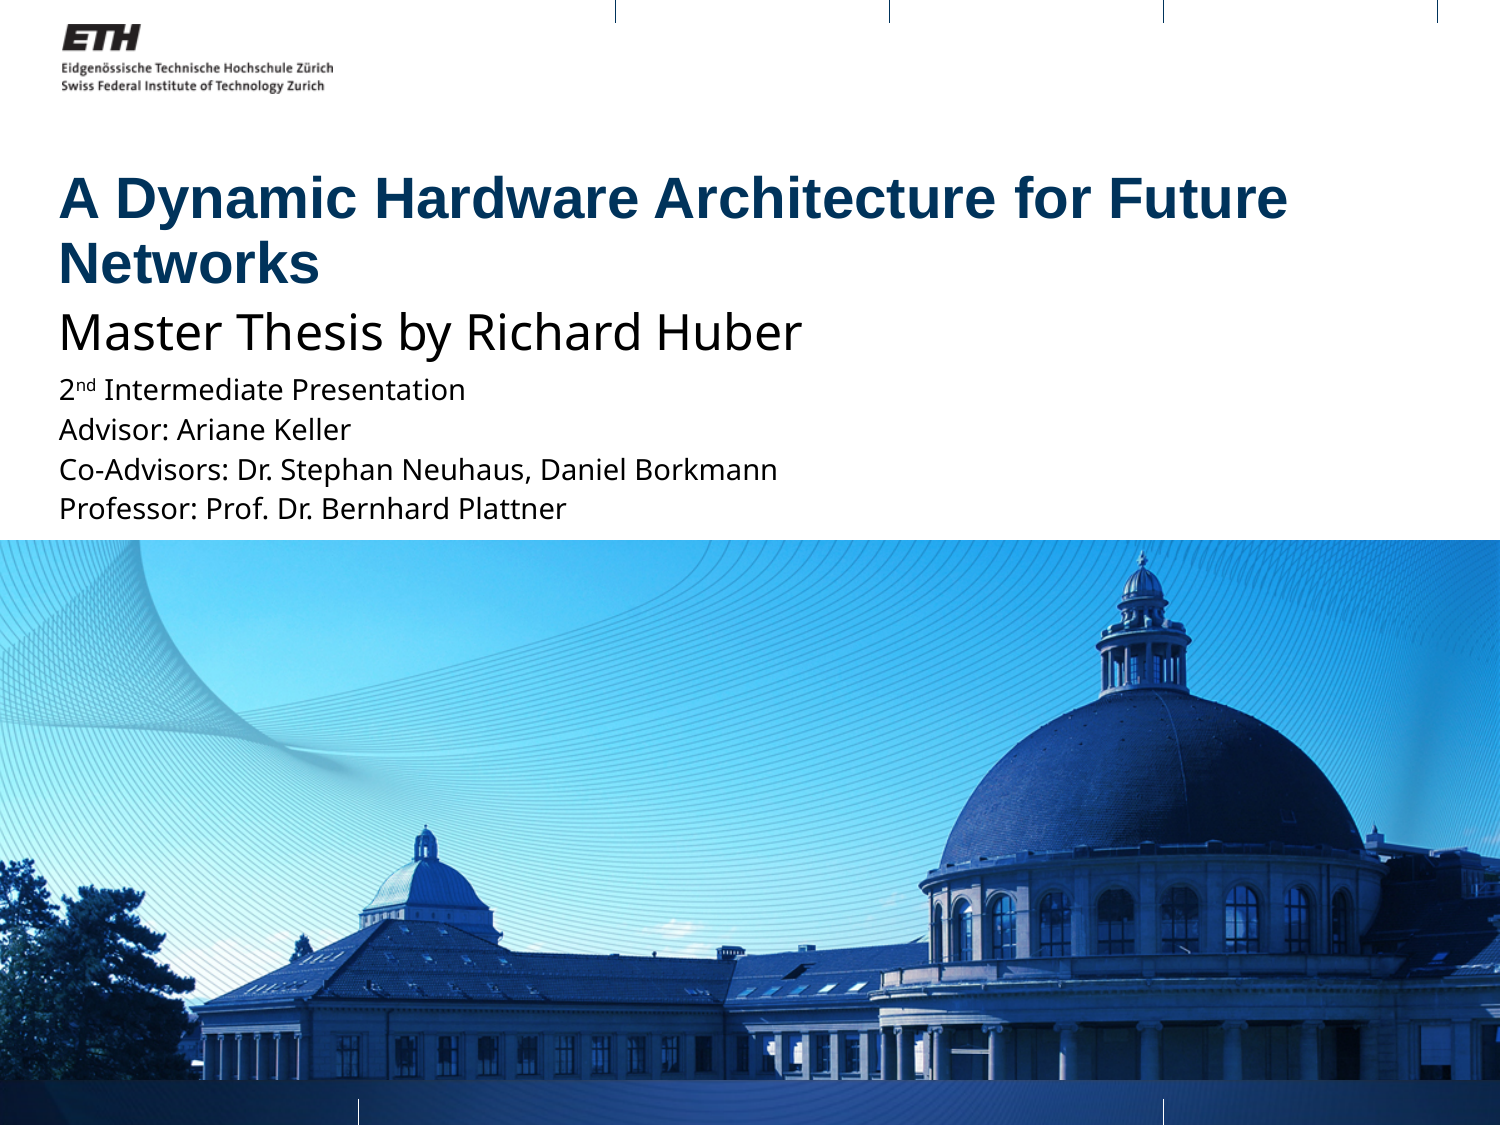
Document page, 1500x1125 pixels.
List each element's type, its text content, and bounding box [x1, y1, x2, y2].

title A Dynamic Hardware Architecture for Future Networks [59, 165, 1435, 295]
picture [62, 24, 333, 94]
subtitle Master Thesis by Richard Huber [59, 295, 1435, 367]
picture [0, 540, 1500, 1125]
text_box 2nd Intermediate Presentation Advisor: Ariane Keller Co-Advisors: Dr. Stephan Neuhaus, Daniel Borkmann Professor: Prof. Dr. Bernhard Plattner [59, 370, 1435, 528]
